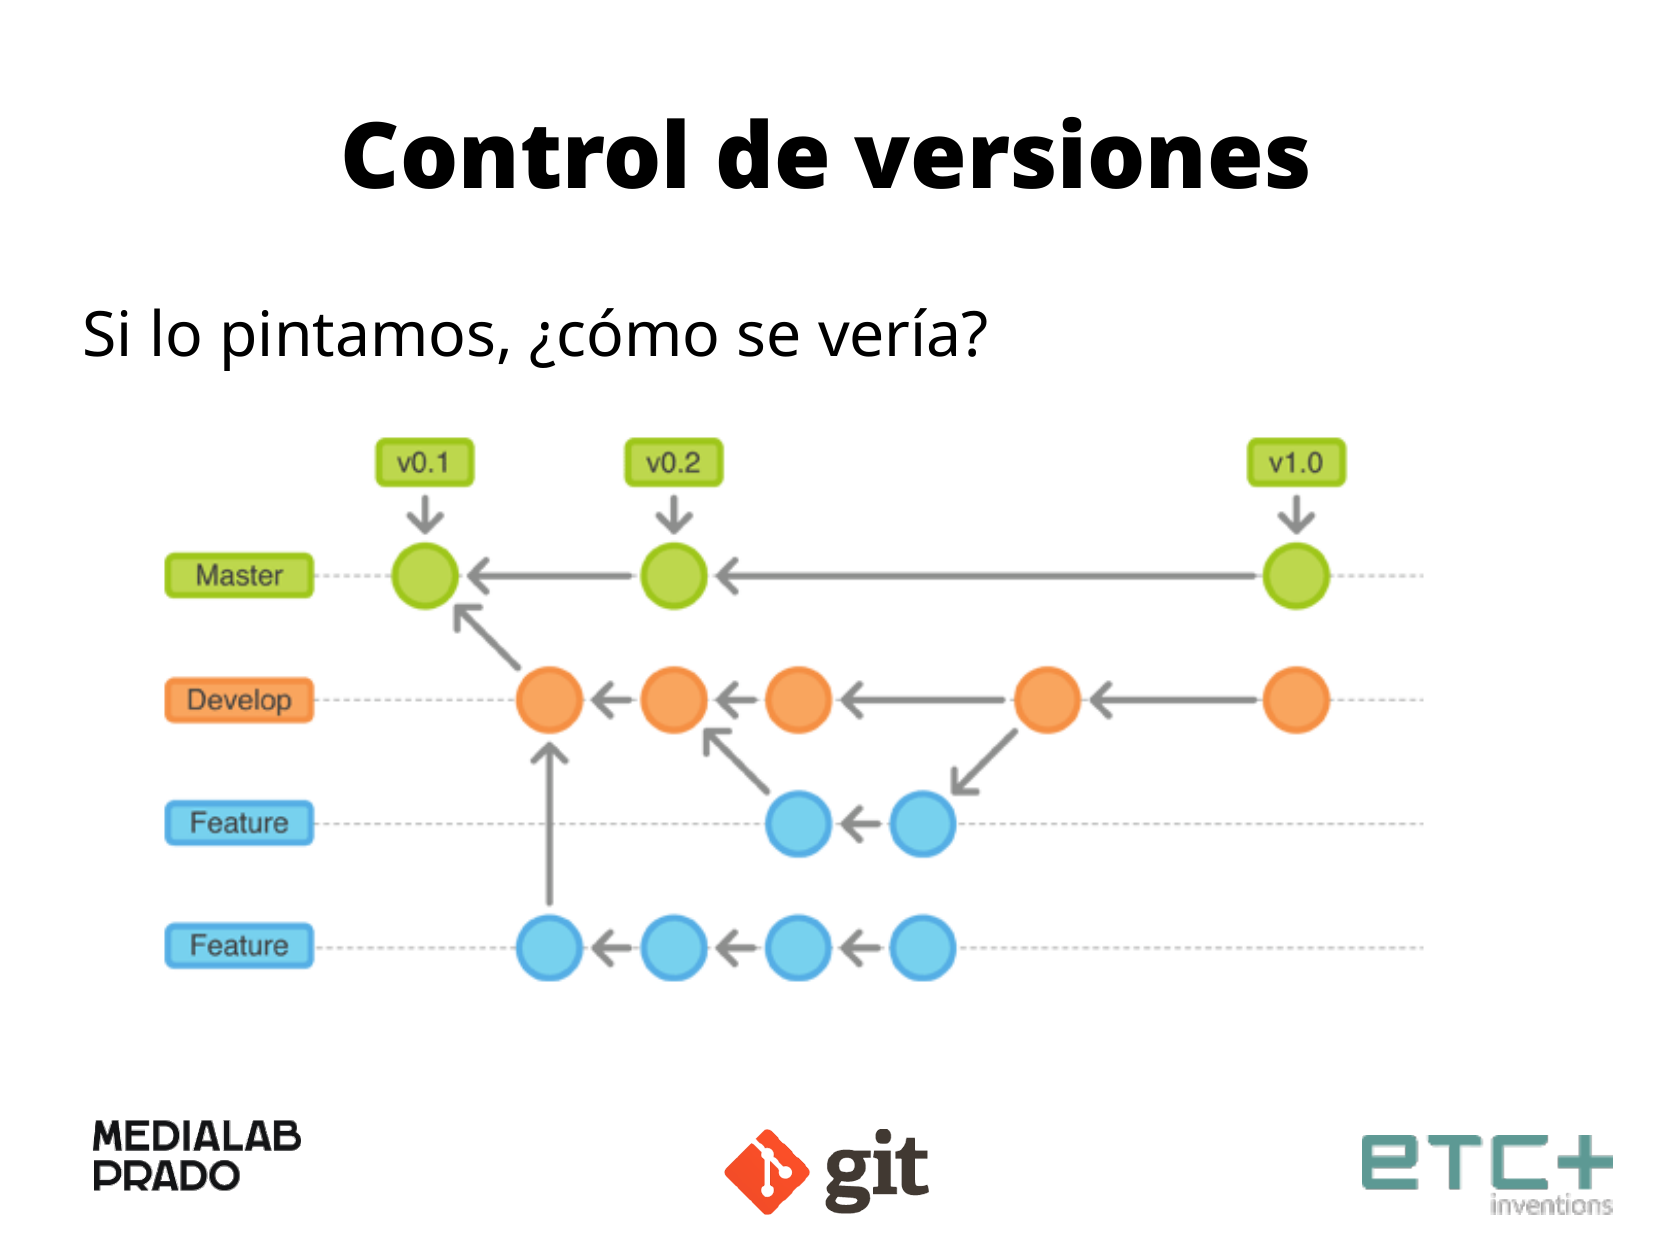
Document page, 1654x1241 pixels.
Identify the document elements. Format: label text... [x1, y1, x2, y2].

picture [163, 434, 1426, 986]
list Si lo pintamos, ¿cómo se vería? [82, 290, 1571, 1010]
picture [724, 1129, 929, 1216]
picture [15, 1064, 379, 1241]
picture [1362, 1135, 1613, 1216]
title Control de versiones [82, 49, 1571, 257]
